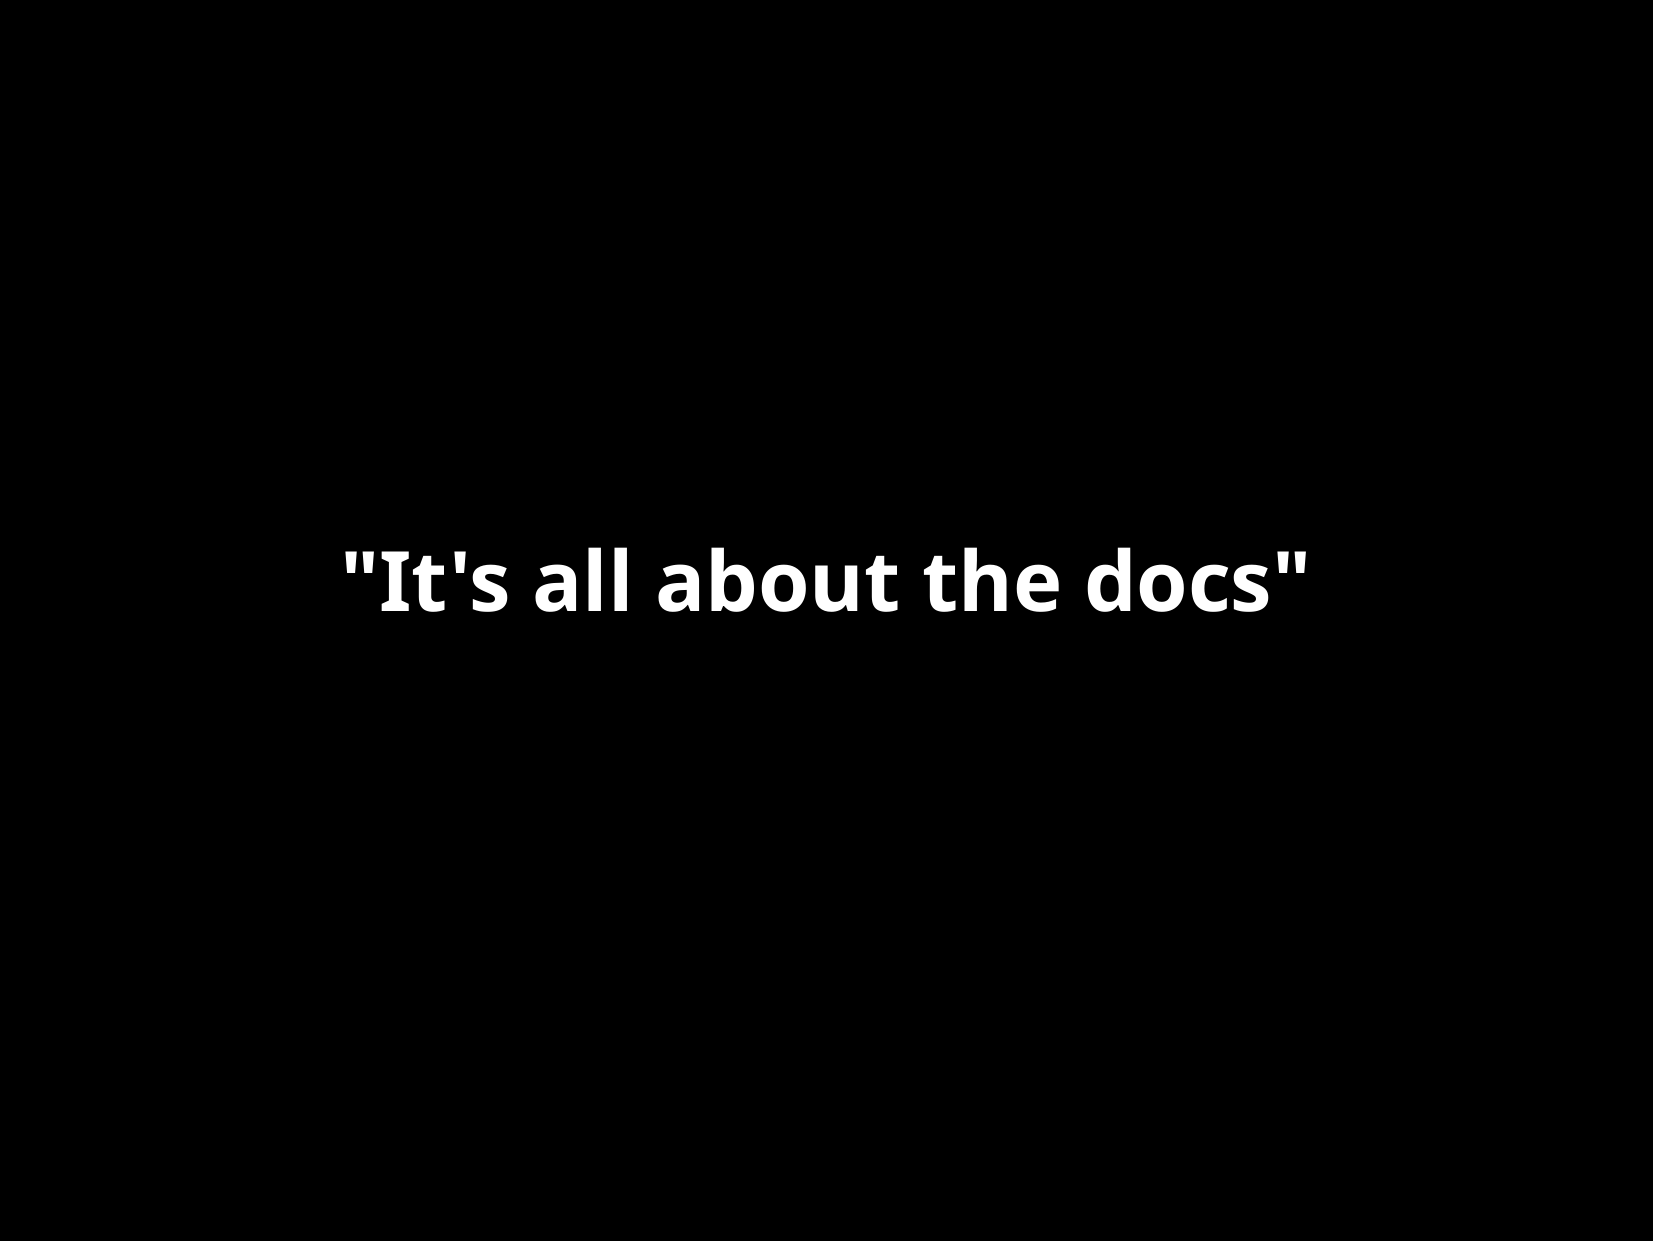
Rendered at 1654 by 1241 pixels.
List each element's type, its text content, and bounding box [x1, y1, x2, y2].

subtitle "It's all about the docs" [82, 49, 1571, 1109]
